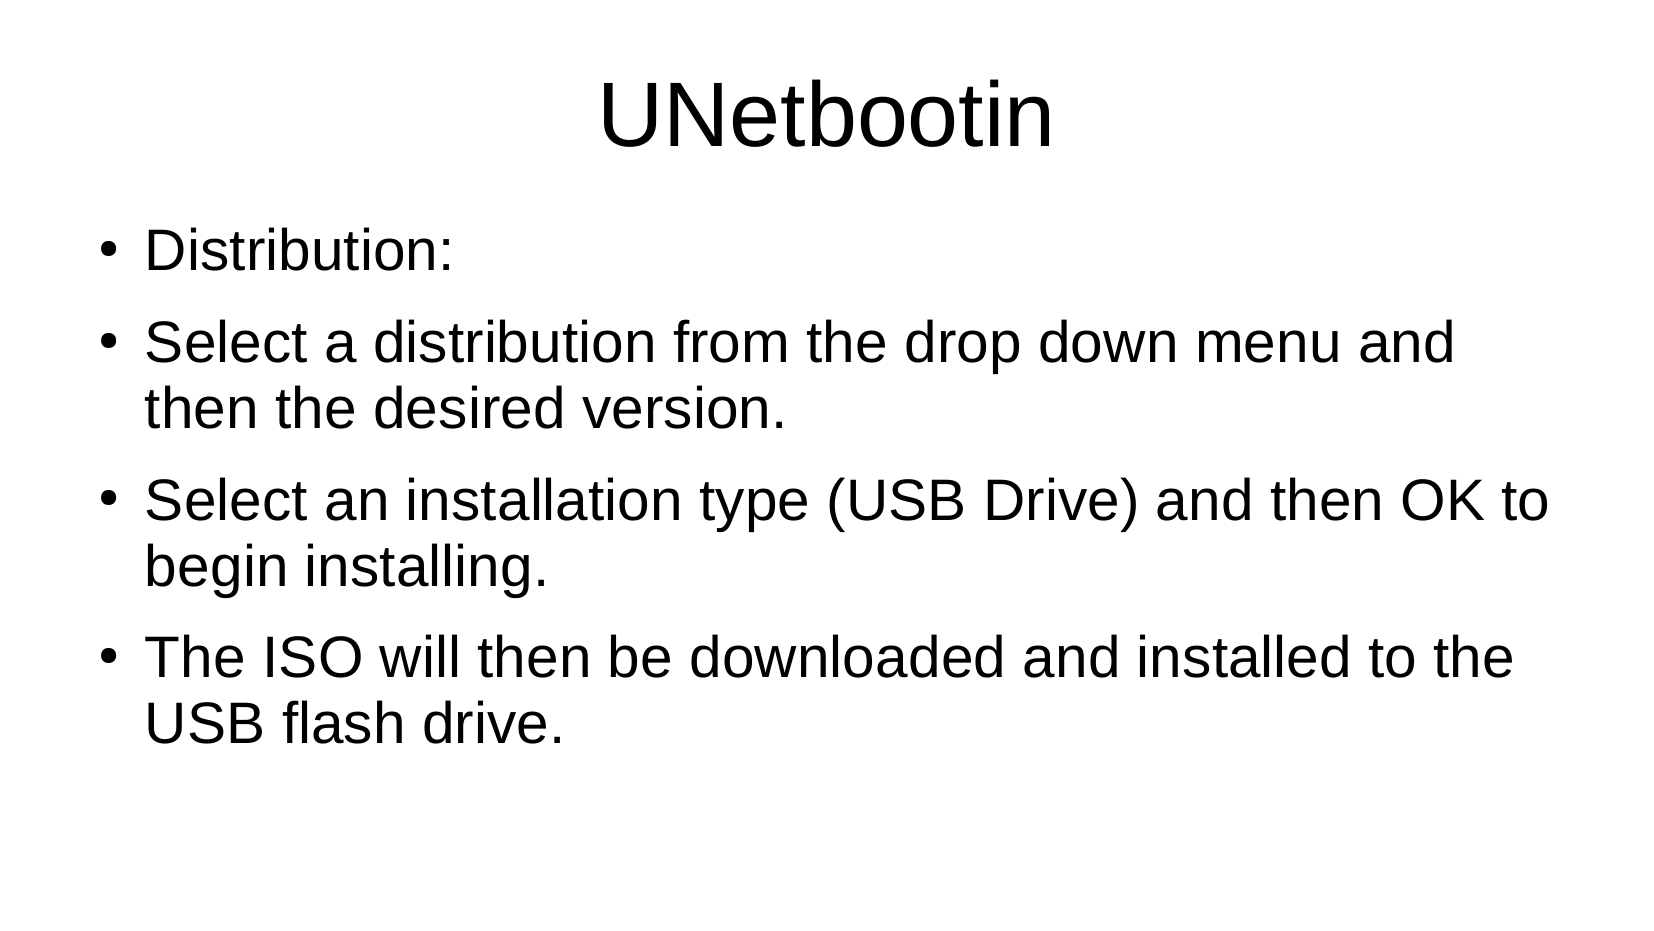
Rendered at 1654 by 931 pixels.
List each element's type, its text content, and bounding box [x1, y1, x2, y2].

title UNetbootin [82, 12, 1571, 217]
list Distribution: Select a distribution from the drop down menu and then the desired version. Select an installation type (USB Drive) and then OK to begin installing. The ISO will then be downloaded and installed to the USB flash drive. [82, 217, 1571, 758]
